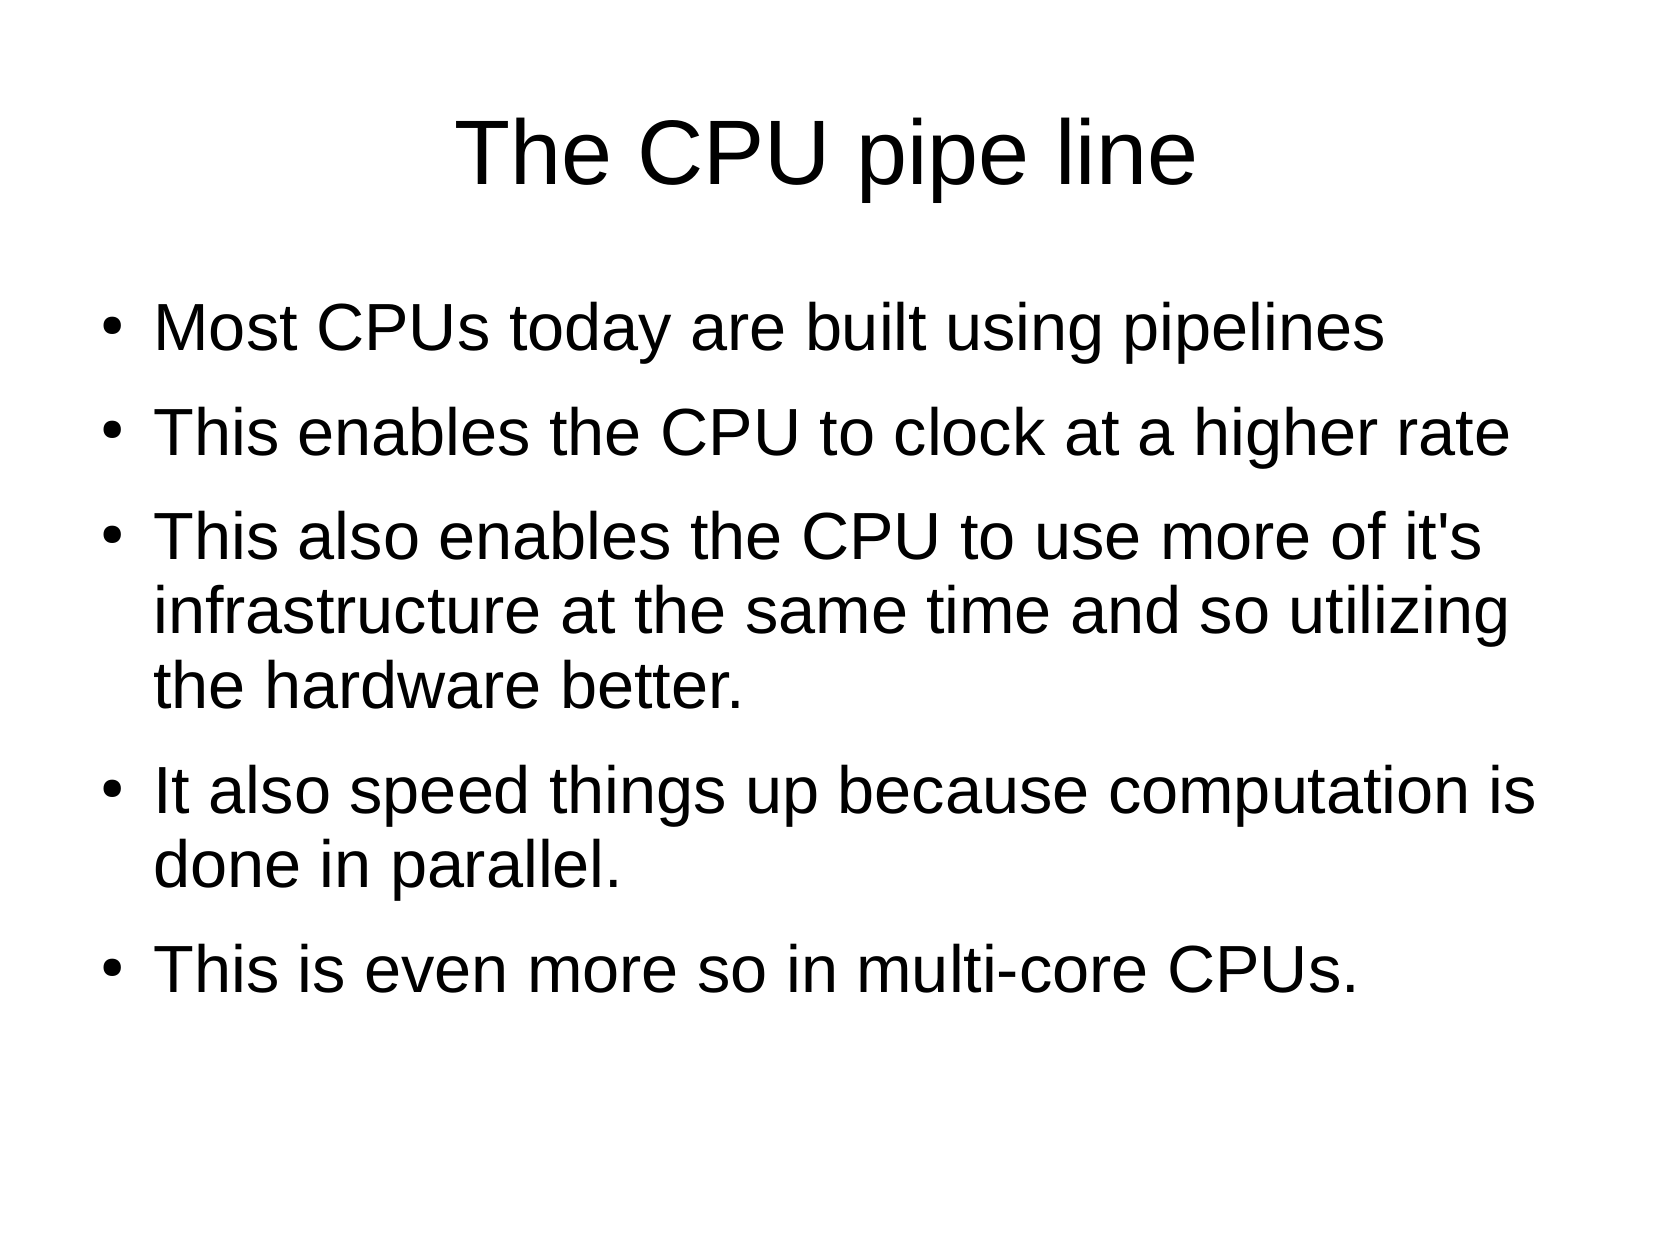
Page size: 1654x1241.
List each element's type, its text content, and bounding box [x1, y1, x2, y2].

title The CPU pipe line [82, 49, 1571, 257]
list Most CPUs today are built using pipelines This enables the CPU to clock at a higher rate This also enables the CPU to use more of it's infrastructure at the same time and so utilizing the hardware better. It also speed things up because computation is done in parallel. This is even more so in multi-core CPUs. [82, 290, 1571, 1109]
